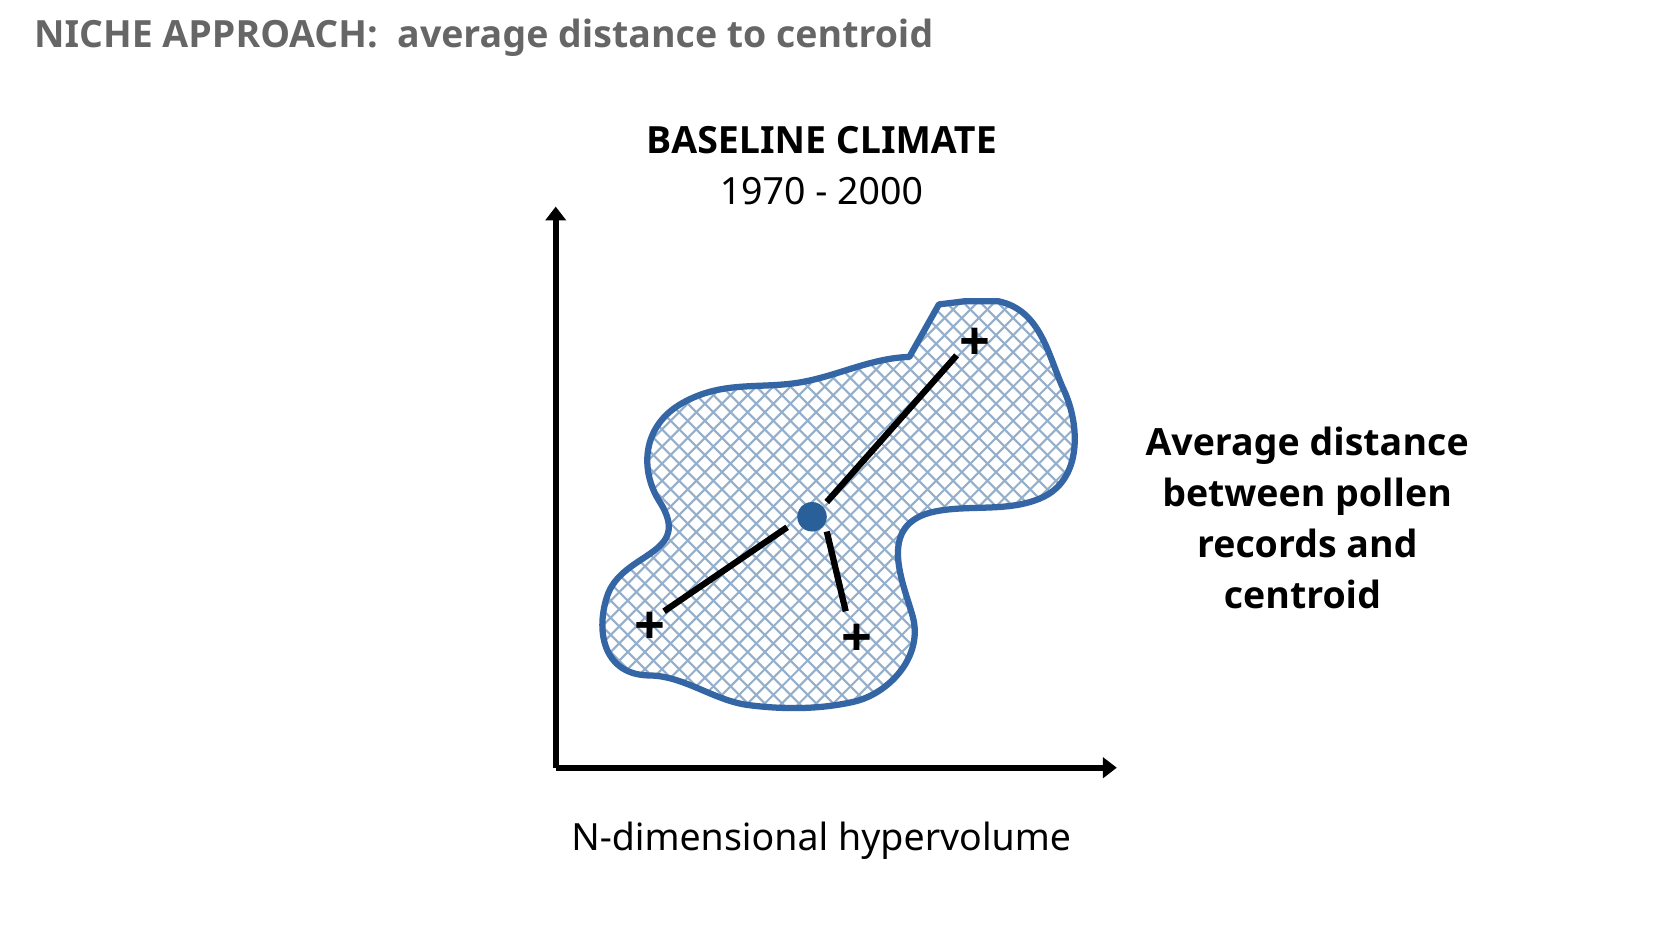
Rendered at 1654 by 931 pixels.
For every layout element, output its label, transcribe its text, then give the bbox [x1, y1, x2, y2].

text_box BASELINE CLIMATE 1970 - 2000 [614, 106, 1029, 224]
text_box + [620, 579, 680, 668]
text_box [602, 302, 1075, 709]
text_box Average distance between pollen records and centroid [1116, 407, 1499, 627]
text_box + [944, 295, 1004, 384]
text_box + [826, 590, 886, 680]
text_box NICHE APPROACH: average distance to centroid [0, 0, 1654, 118]
text_box N-dimensional hypervolume [555, 803, 1088, 869]
